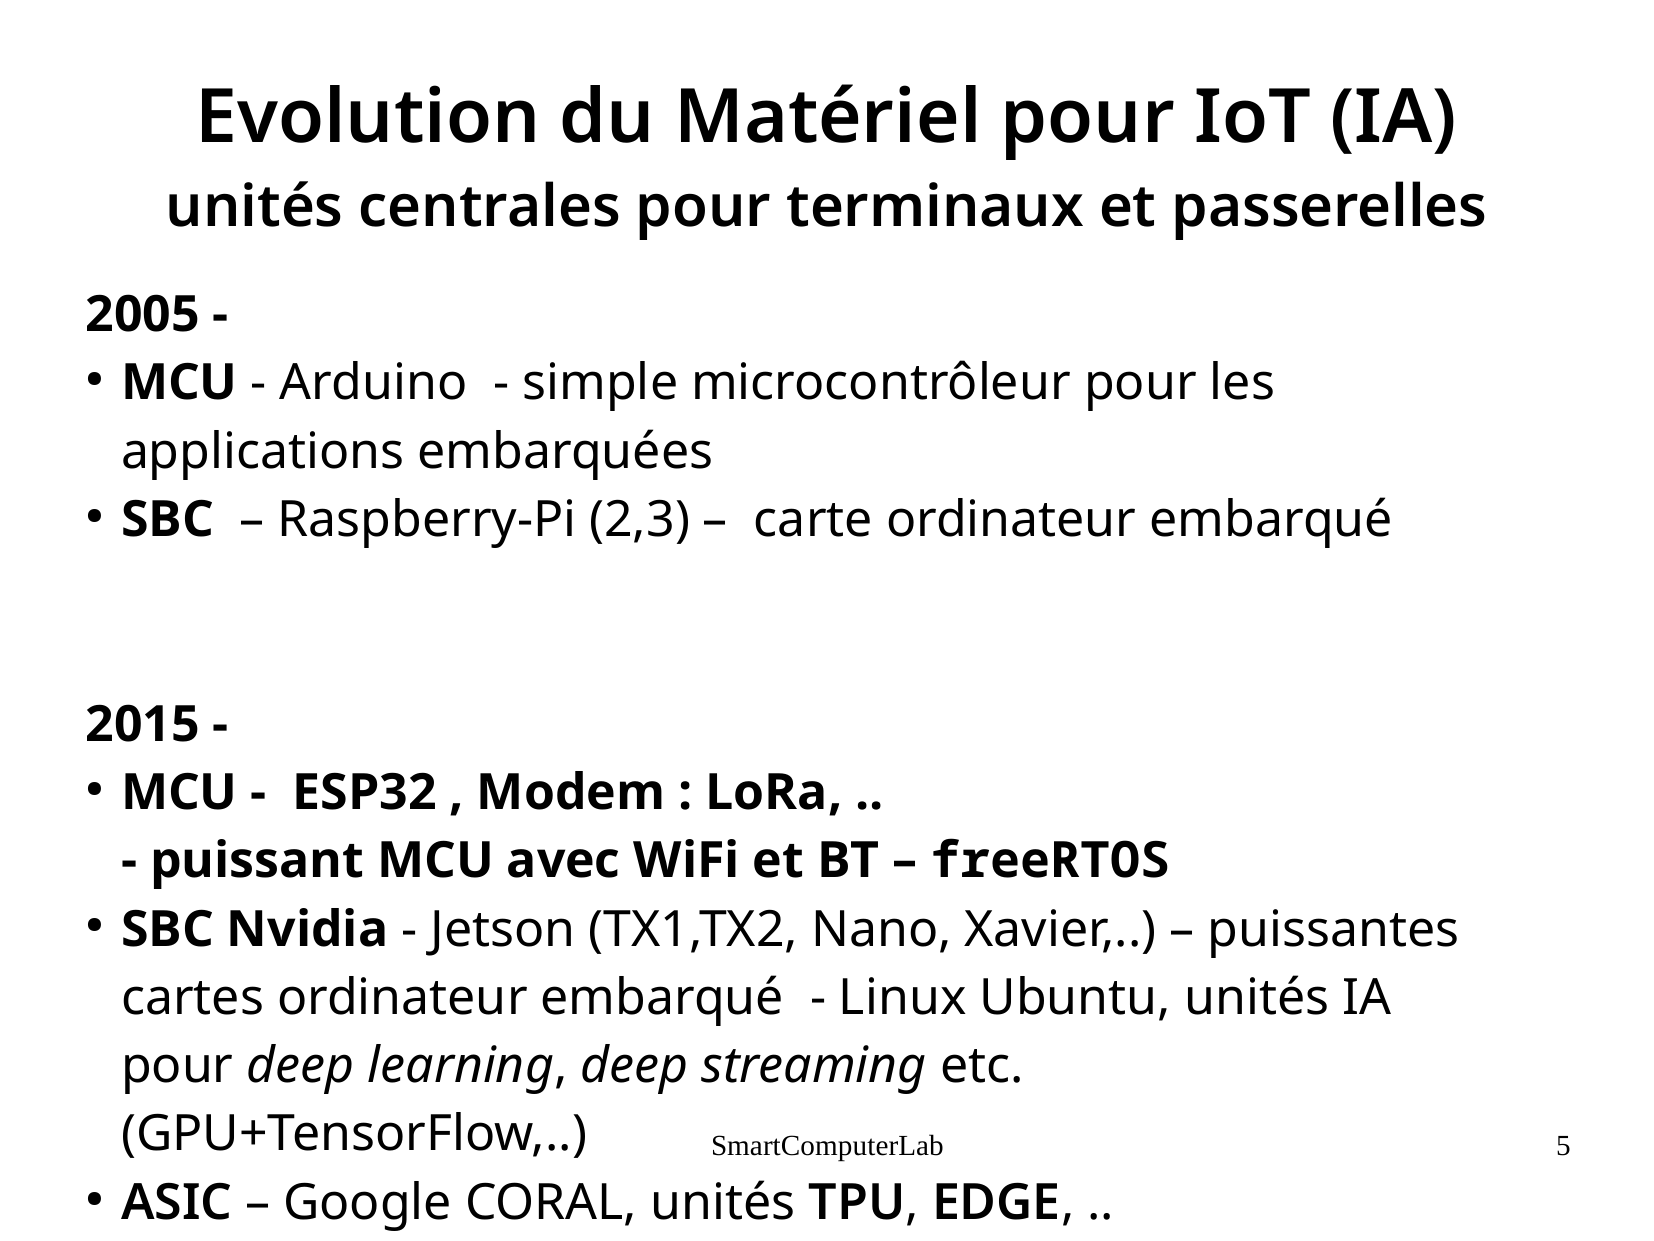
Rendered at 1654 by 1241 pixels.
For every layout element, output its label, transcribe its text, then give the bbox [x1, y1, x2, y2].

subtitle [82, 135, 1571, 855]
text_box 2005 - MCU - Arduino - simple microcontrôleur pour les applications embarquées SBC – Raspberry-Pi (2,3) – carte ordinateur embarqué 2015 - MCU - ESP32 , Modem : LoRa, .. - puissant MCU avec WiFi et BT – freeRTOS SBC Nvidia - Jetson (TX1,TX2, Nano, Xavier,..) – puissantes cartes ordinateur embarqué - Linux Ubuntu, unités IA pour deep learning, deep streaming etc. (GPU+TensorFlow,..) ASIC – Google CORAL, unités TPU, EDGE, .. [70, 270, 1512, 1121]
title Evolution du Matériel pour IoT (IA) unités centrales pour terminaux et passerelles [82, 49, 1571, 135]
